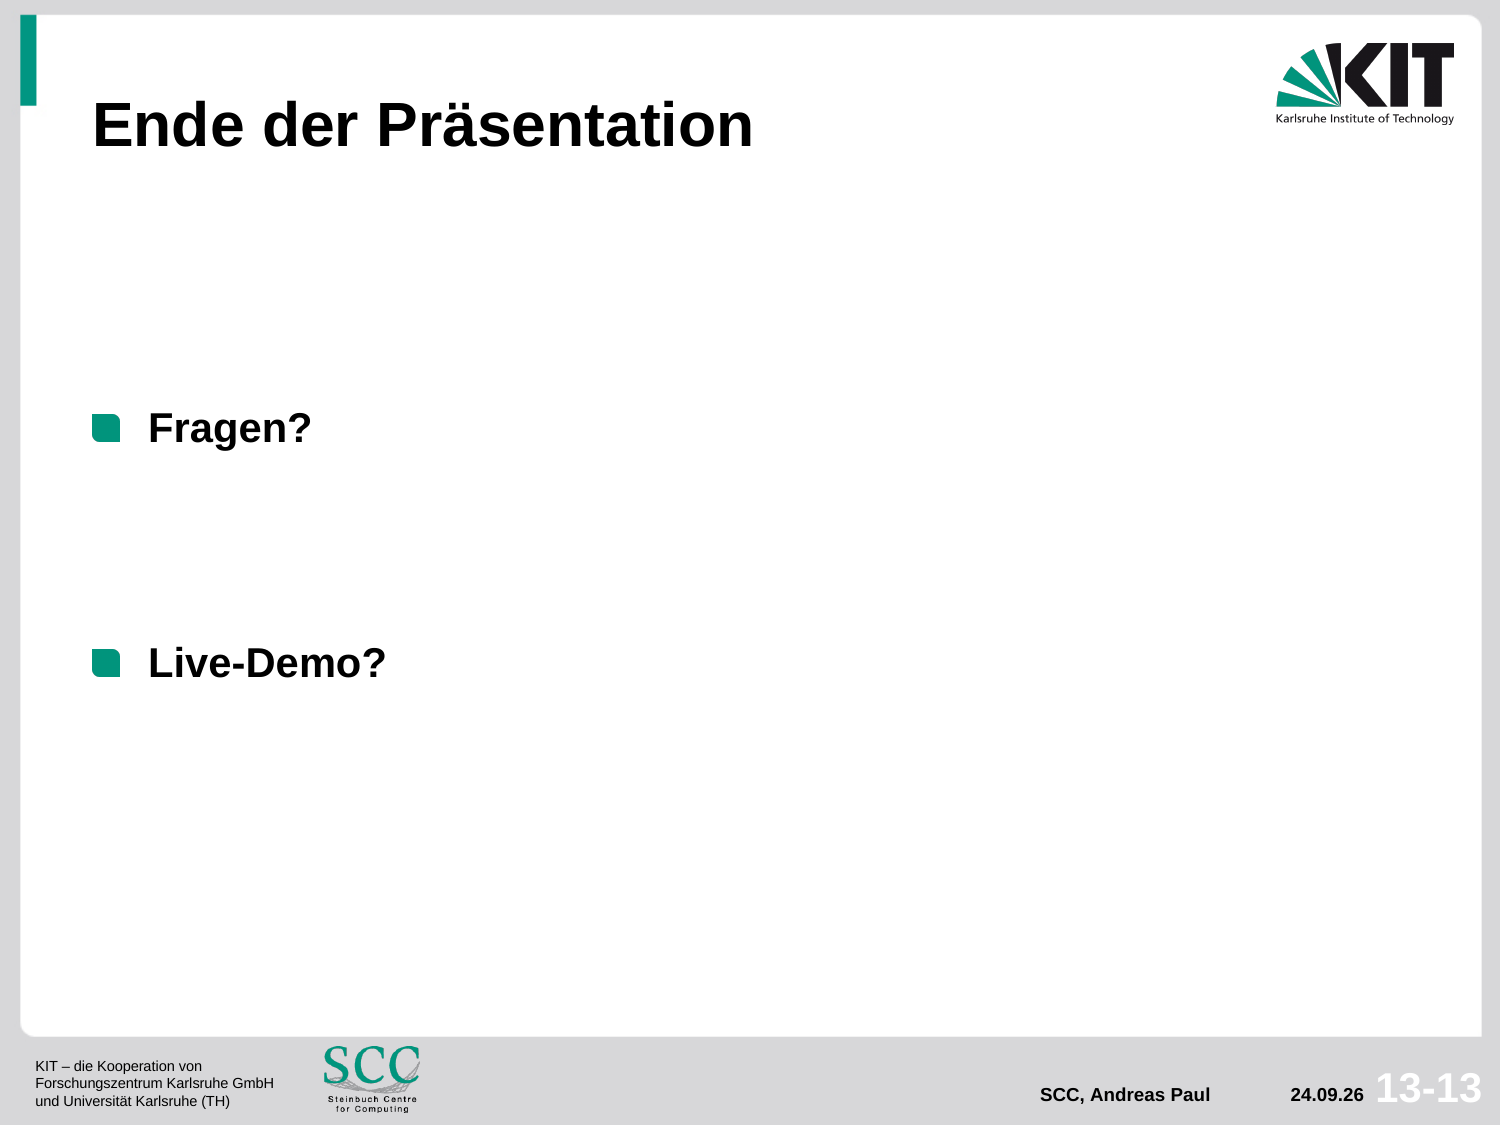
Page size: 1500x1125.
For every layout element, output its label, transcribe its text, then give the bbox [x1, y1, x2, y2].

list Fragen? Live-Demo? [92, 228, 1443, 957]
picture [0, 0, 1500, 1125]
title Ende der Präsentation [92, 56, 1148, 192]
